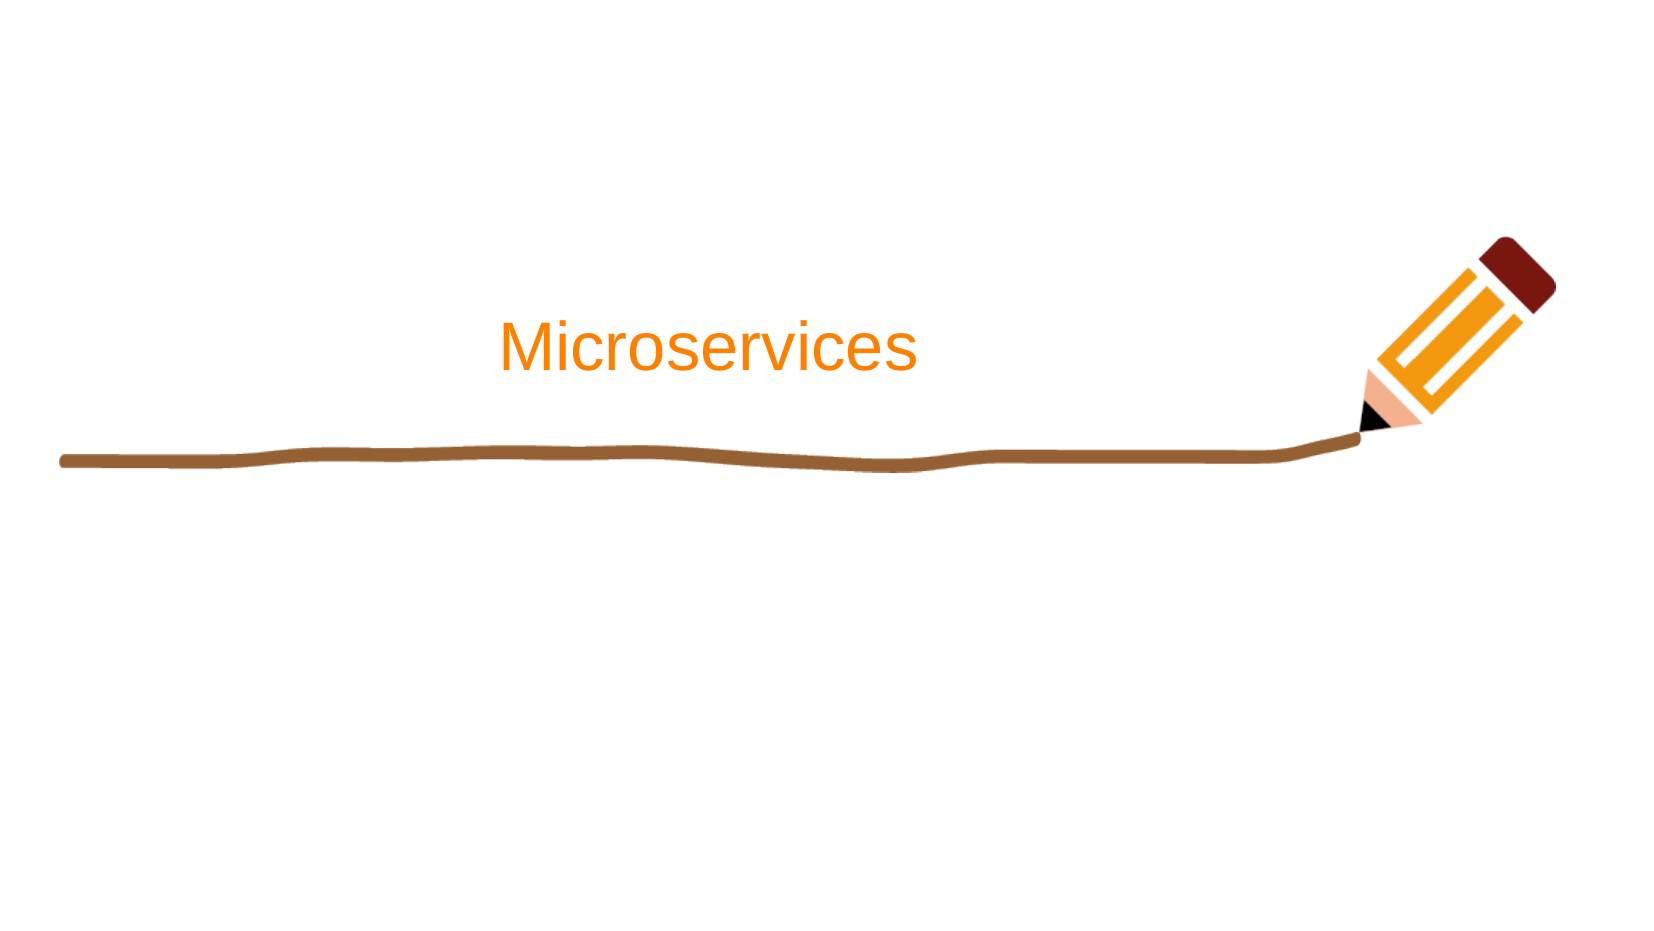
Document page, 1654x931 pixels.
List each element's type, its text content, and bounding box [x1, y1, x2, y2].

picture [59, 236, 1556, 473]
title Microservices [88, 265, 1329, 429]
